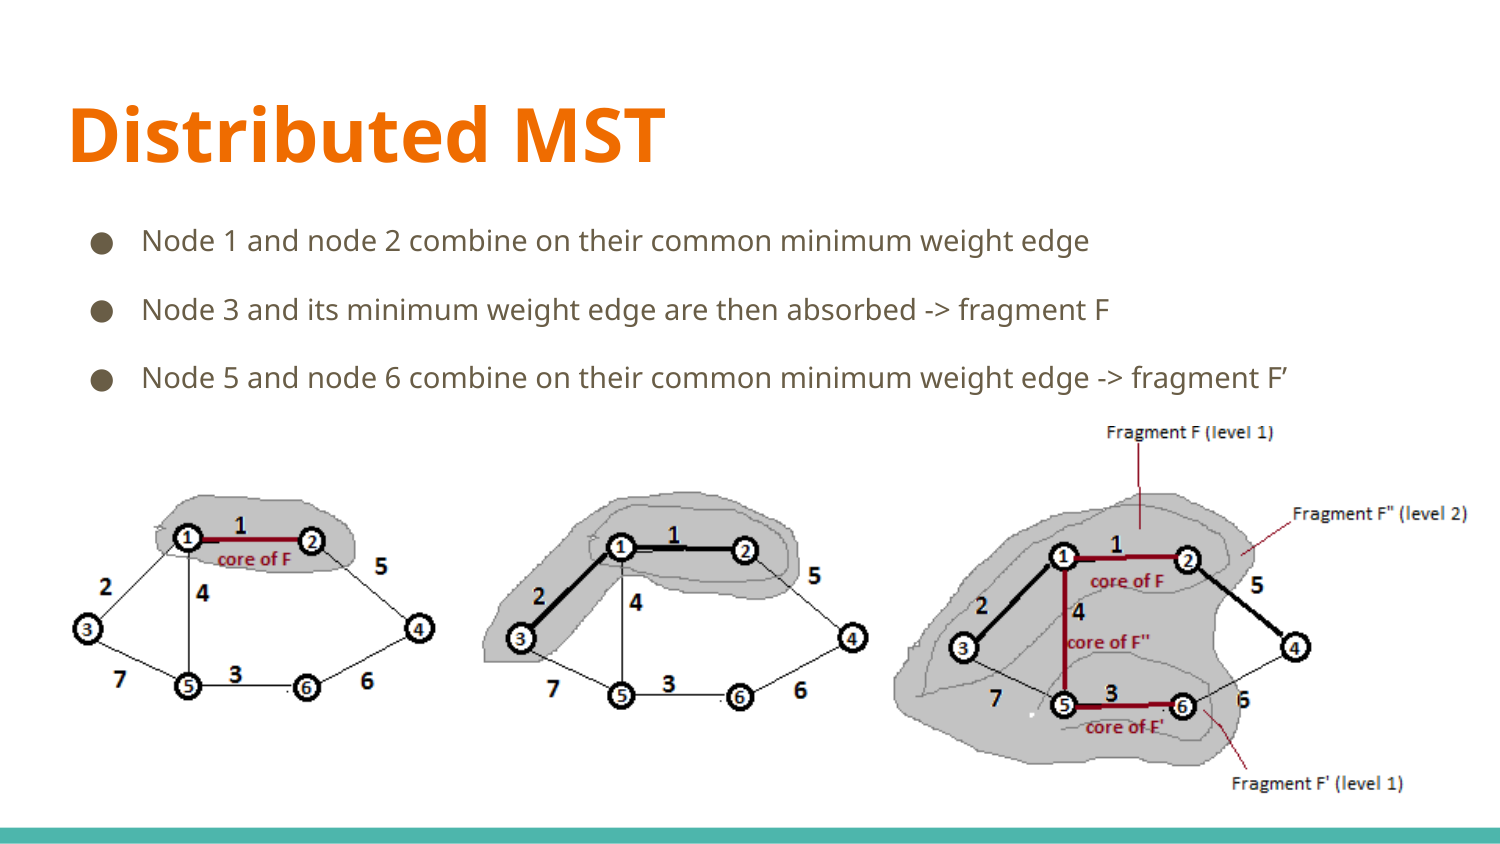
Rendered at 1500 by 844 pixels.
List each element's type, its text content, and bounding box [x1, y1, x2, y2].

title Distributed MST [51, 72, 1449, 189]
picture [57, 426, 1482, 801]
list Node 1 and node 2 combine on their common minimum weight edge Node 3 and its minimum weight edge are then absorbed -> fragment F Node 5 and node 6 combine on their common minimum weight edge -> fragment F’ F and F’ combine on their minimum weight edge to form level 2 fragment F’’ Node 4 can be absorbed to F or F’’ depending on the timing [51, 207, 1500, 750]
